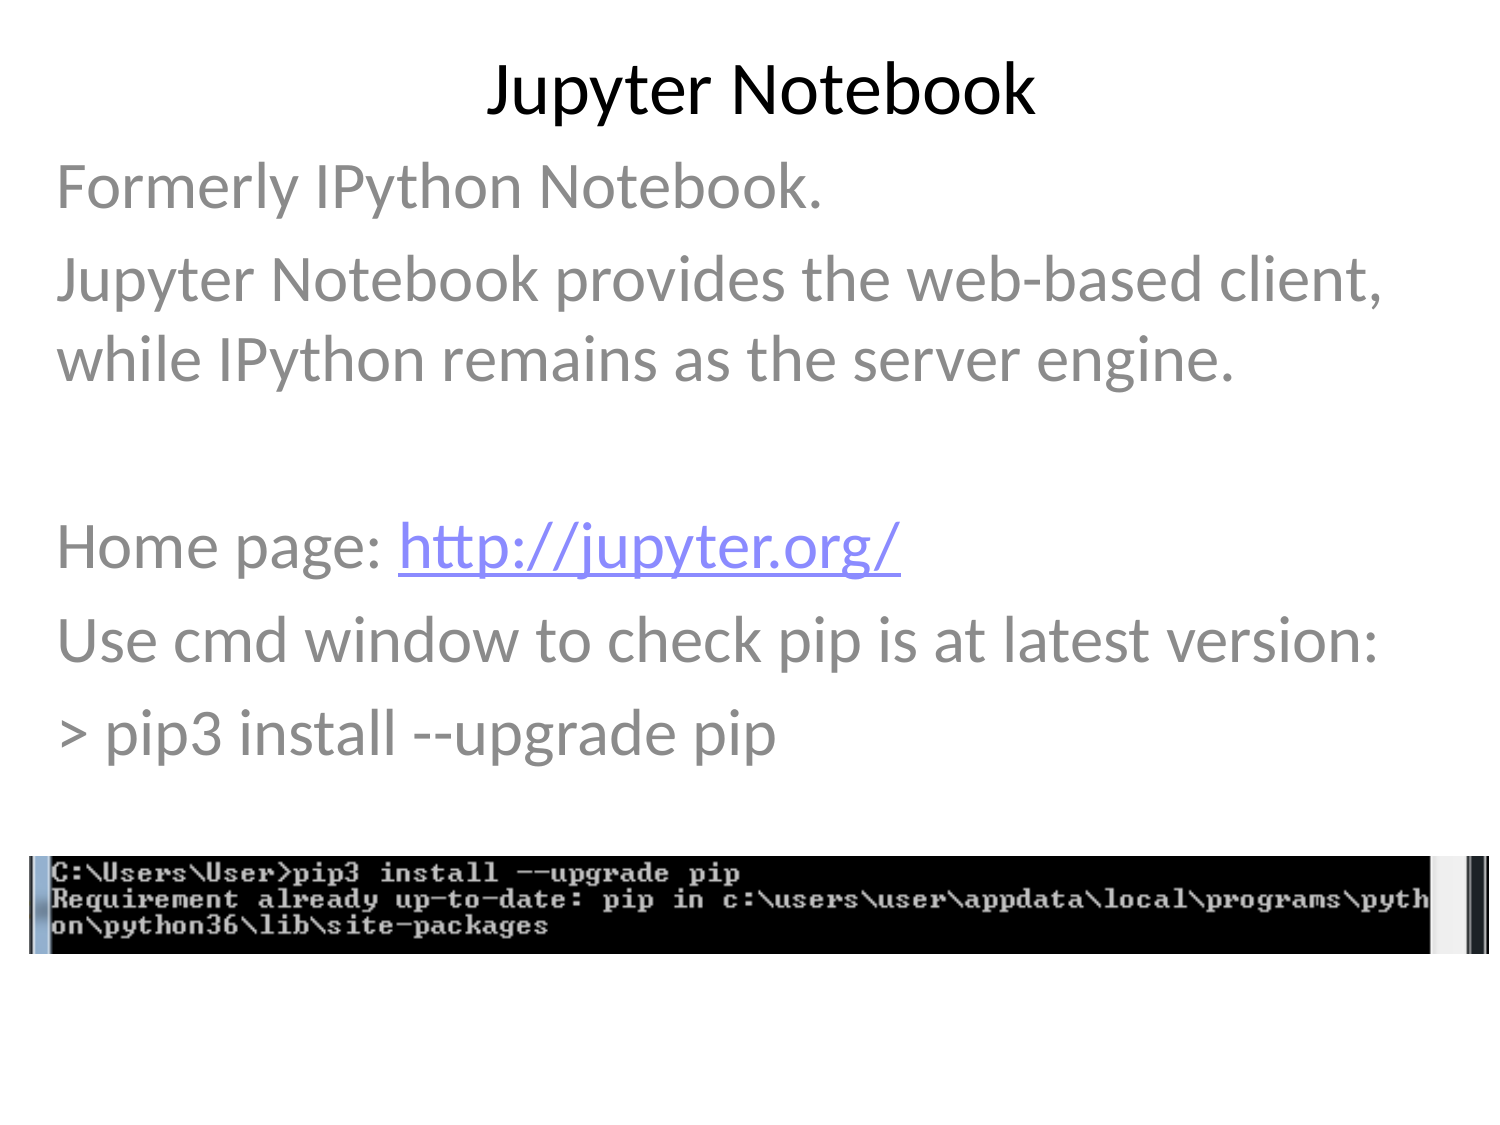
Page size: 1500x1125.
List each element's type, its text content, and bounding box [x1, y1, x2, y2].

title Jupyter Notebook [123, 30, 1399, 134]
text_box Formerly IPython Notebook. Jupyter Notebook provides the web-based client, while IPython remains as the server engine. Home page: http://jupyter.org/ Use cmd window to check pip is at latest version: > pip3 install --upgrade pip [41, 134, 1436, 823]
picture [29, 856, 1489, 954]
